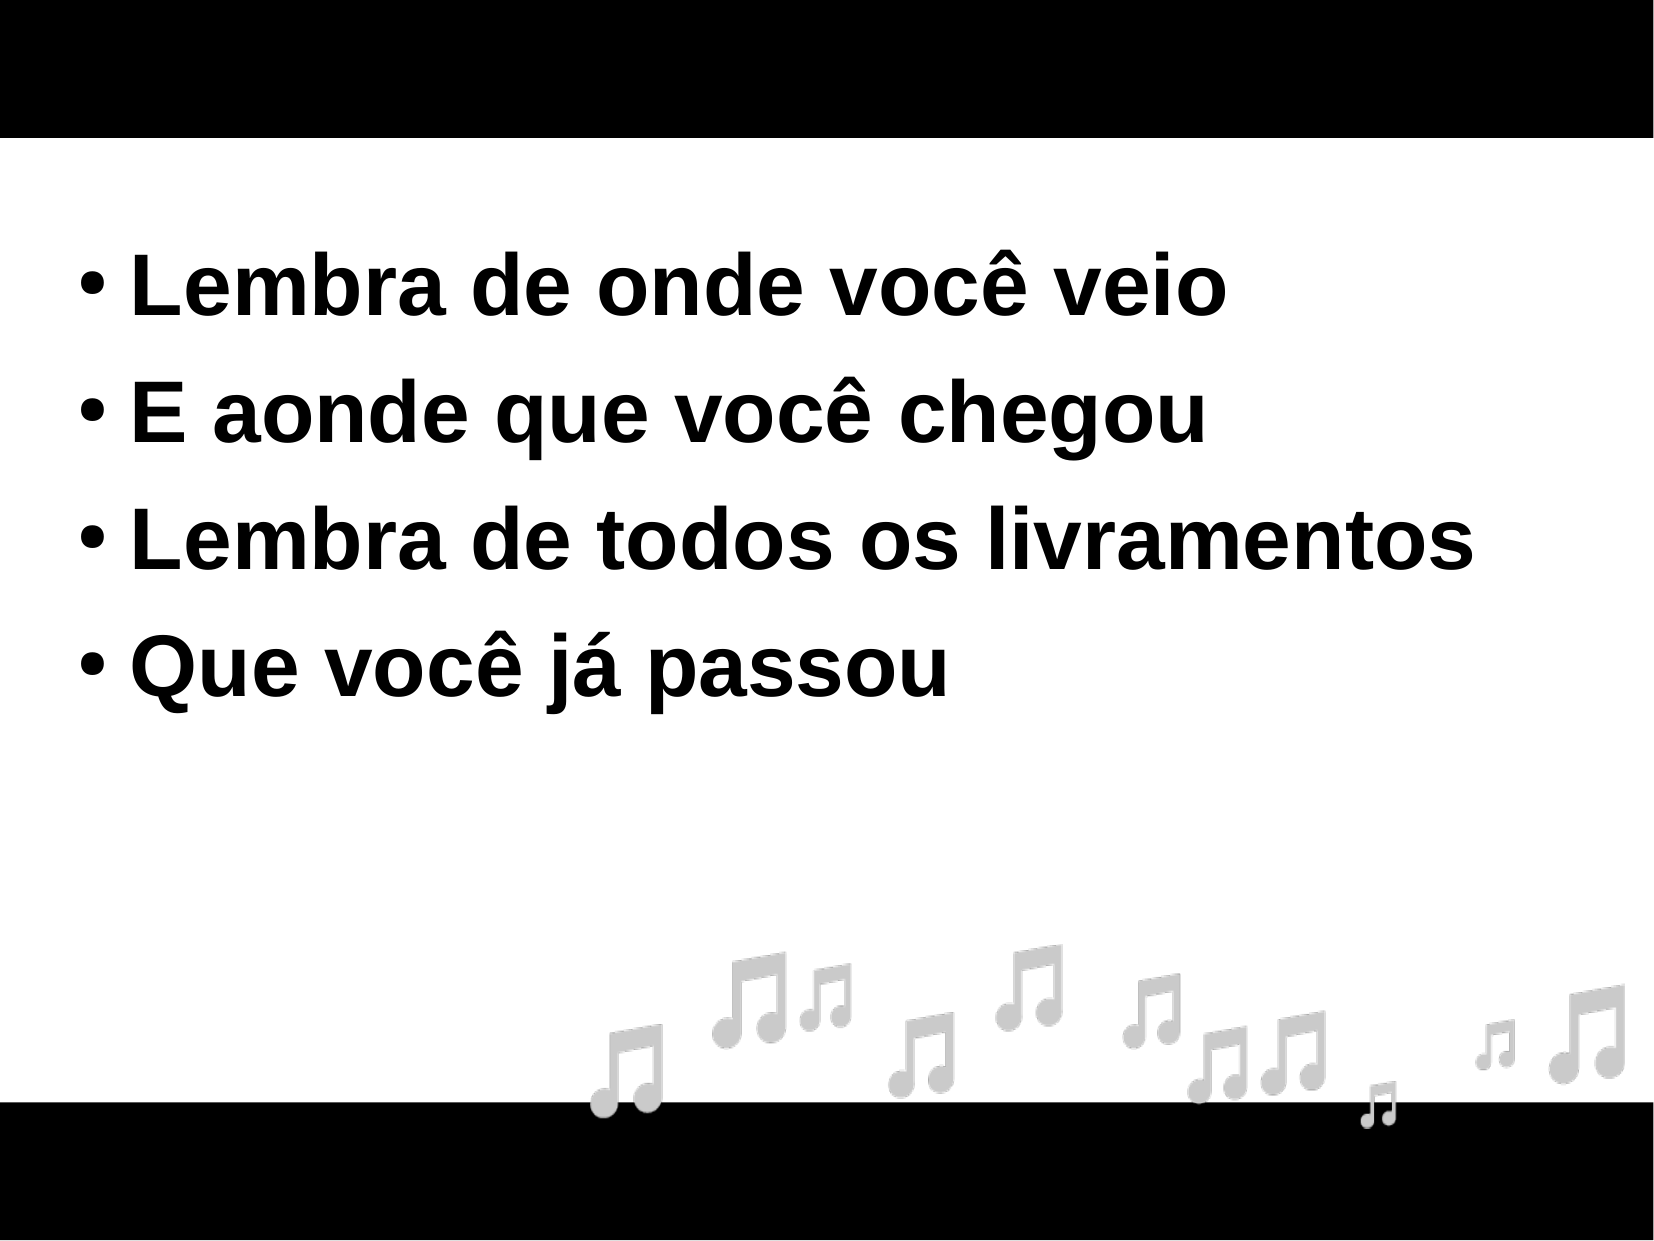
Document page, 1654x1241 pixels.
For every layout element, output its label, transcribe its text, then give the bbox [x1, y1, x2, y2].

list Lembra de onde você veio E aonde que você chegou Lembra de todos os livramentos Que você já passou [59, 236, 1595, 1024]
